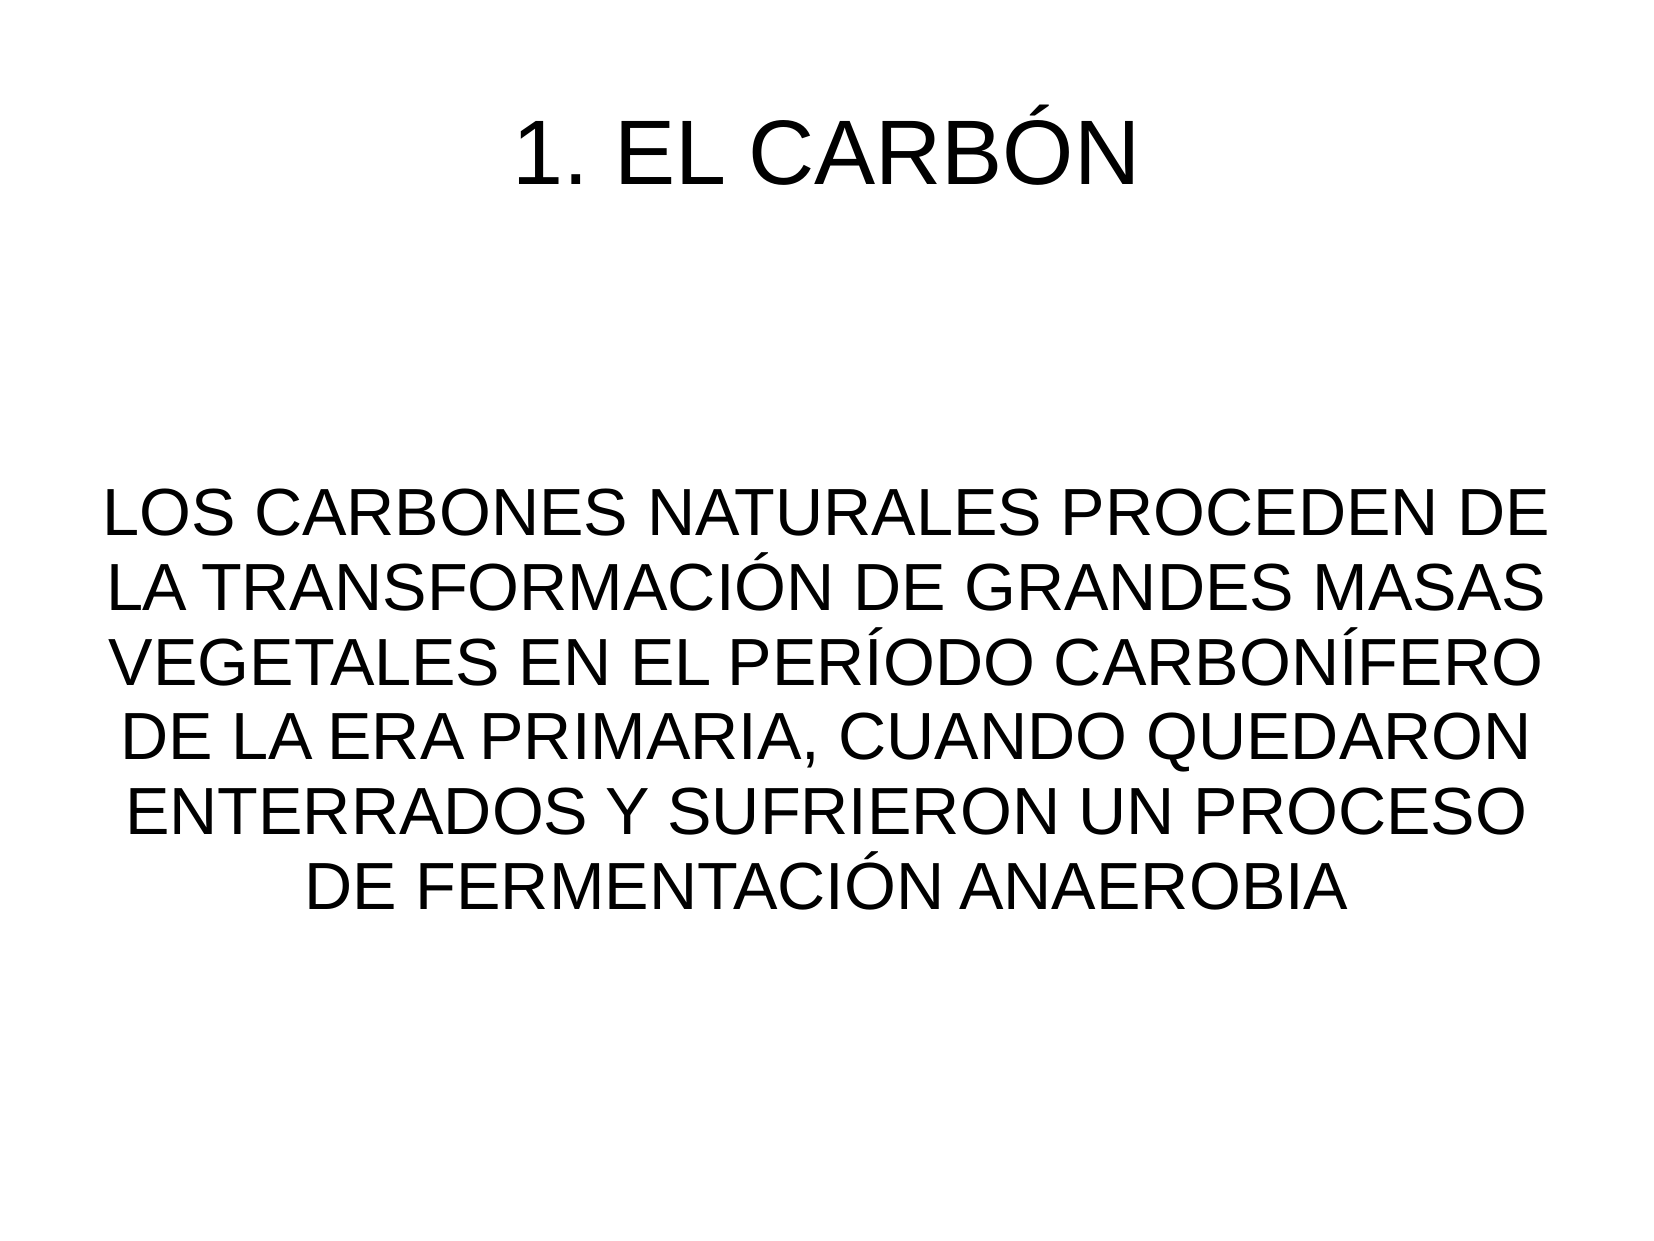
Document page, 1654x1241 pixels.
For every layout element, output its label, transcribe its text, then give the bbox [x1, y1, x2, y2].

title 1. EL CARBÓN [82, 49, 1571, 257]
subtitle LOS CARBONES NATURALES PROCEDEN DE LA TRANSFORMACIÓN DE GRANDES MASAS VEGETALES EN EL PERÍODO CARBONÍFERO DE LA ERA PRIMARIA, CUANDO QUEDARON ENTERRADOS Y SUFRIERON UN PROCESO DE FERMENTACIÓN ANAEROBIA [82, 297, 1571, 1102]
